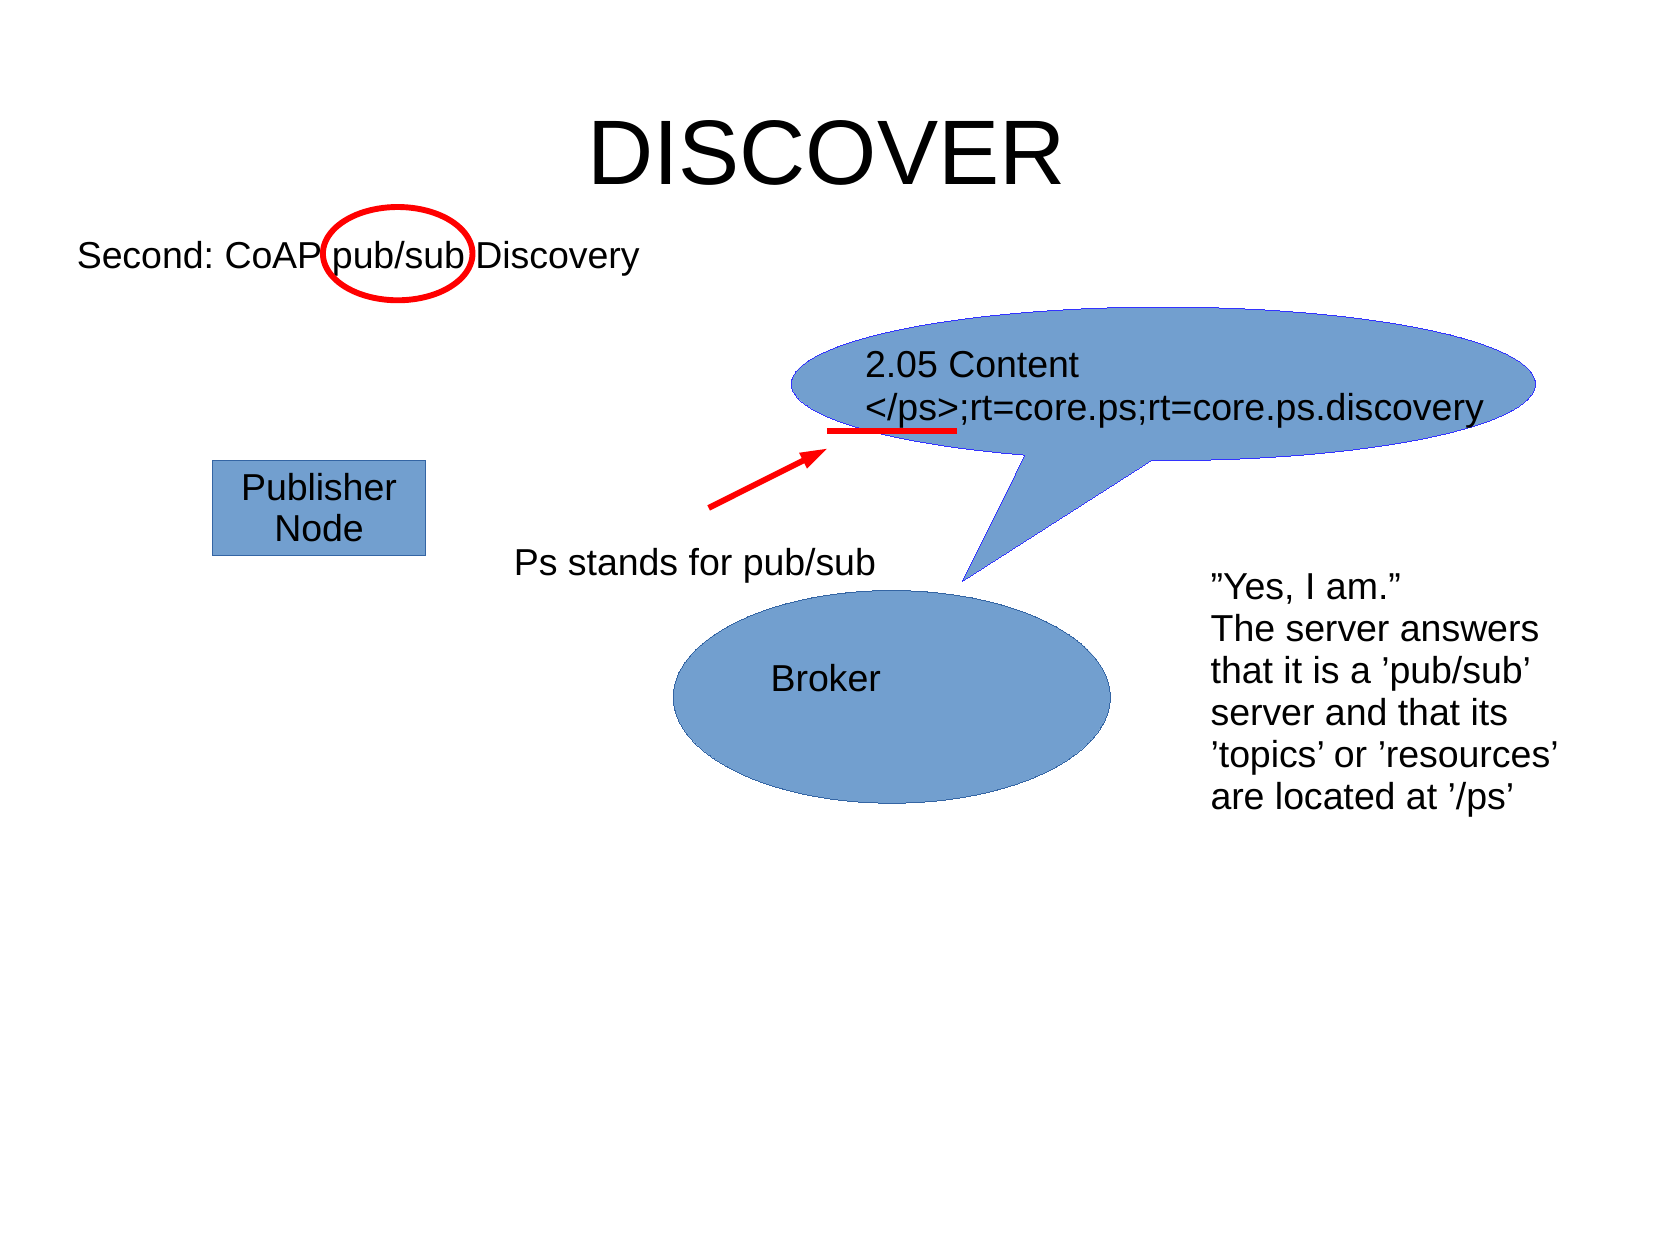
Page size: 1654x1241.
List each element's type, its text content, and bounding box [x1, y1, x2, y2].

text_box 2.05 Content </ps>;rt=core.ps;rt=core.ps.discovery [850, 336, 1642, 438]
text_box Publisher Node [212, 460, 426, 556]
text_box Second: CoAP pub/sub Discovery [450, 224, 804, 288]
text_box [899, 438, 1428, 582]
text_box [673, 592, 1111, 804]
title DISCOVER [82, 49, 1571, 257]
text_box [791, 342, 850, 426]
text_box ”Yes, I am.” The server answers that it is a ’pub/sub’ server and that its ’topics’ or ’resources’ are located at ’/ps’ [1192, 555, 1630, 828]
text_box Second: CoAP pub/sub Discovery [59, 224, 345, 288]
text_box Broker [755, 649, 1028, 707]
text_box [322, 206, 473, 301]
text_box [872, 307, 1455, 336]
text_box Ps stands for pub/sub [496, 531, 934, 595]
